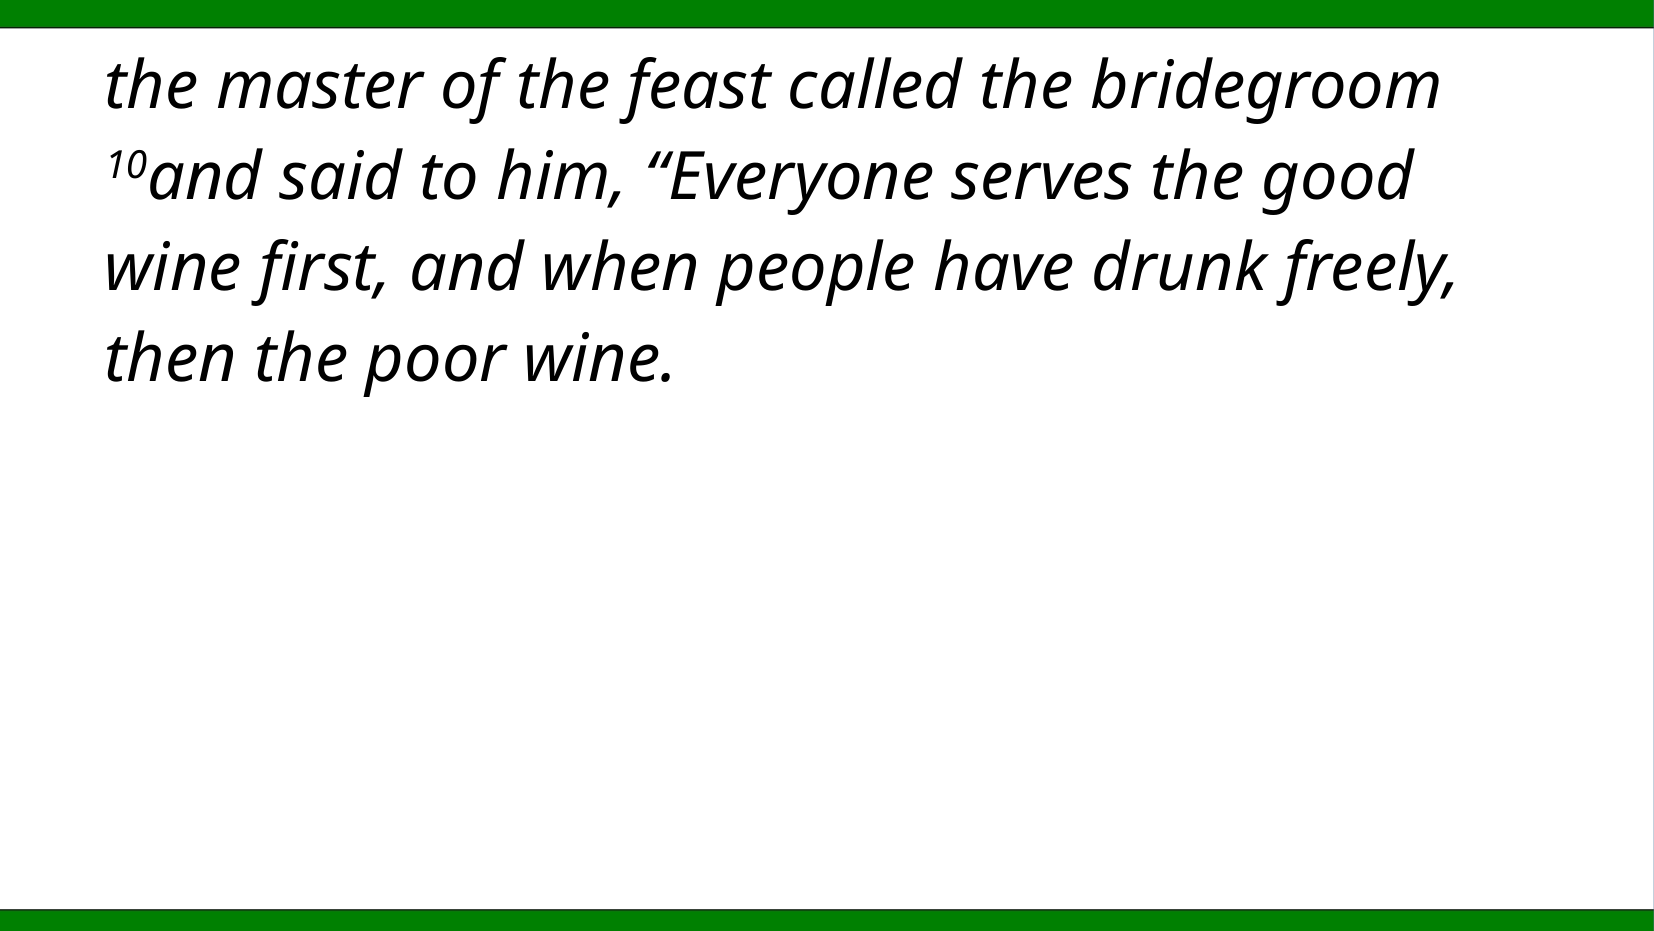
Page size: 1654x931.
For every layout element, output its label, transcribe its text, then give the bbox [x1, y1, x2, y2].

text_box the master of the feast called the bridegroom 10and said to him, “Everyone serves the good wine first, and when people have drunk freely, then the poor wine. [90, 30, 1576, 400]
picture [0, 0, 1654, 931]
